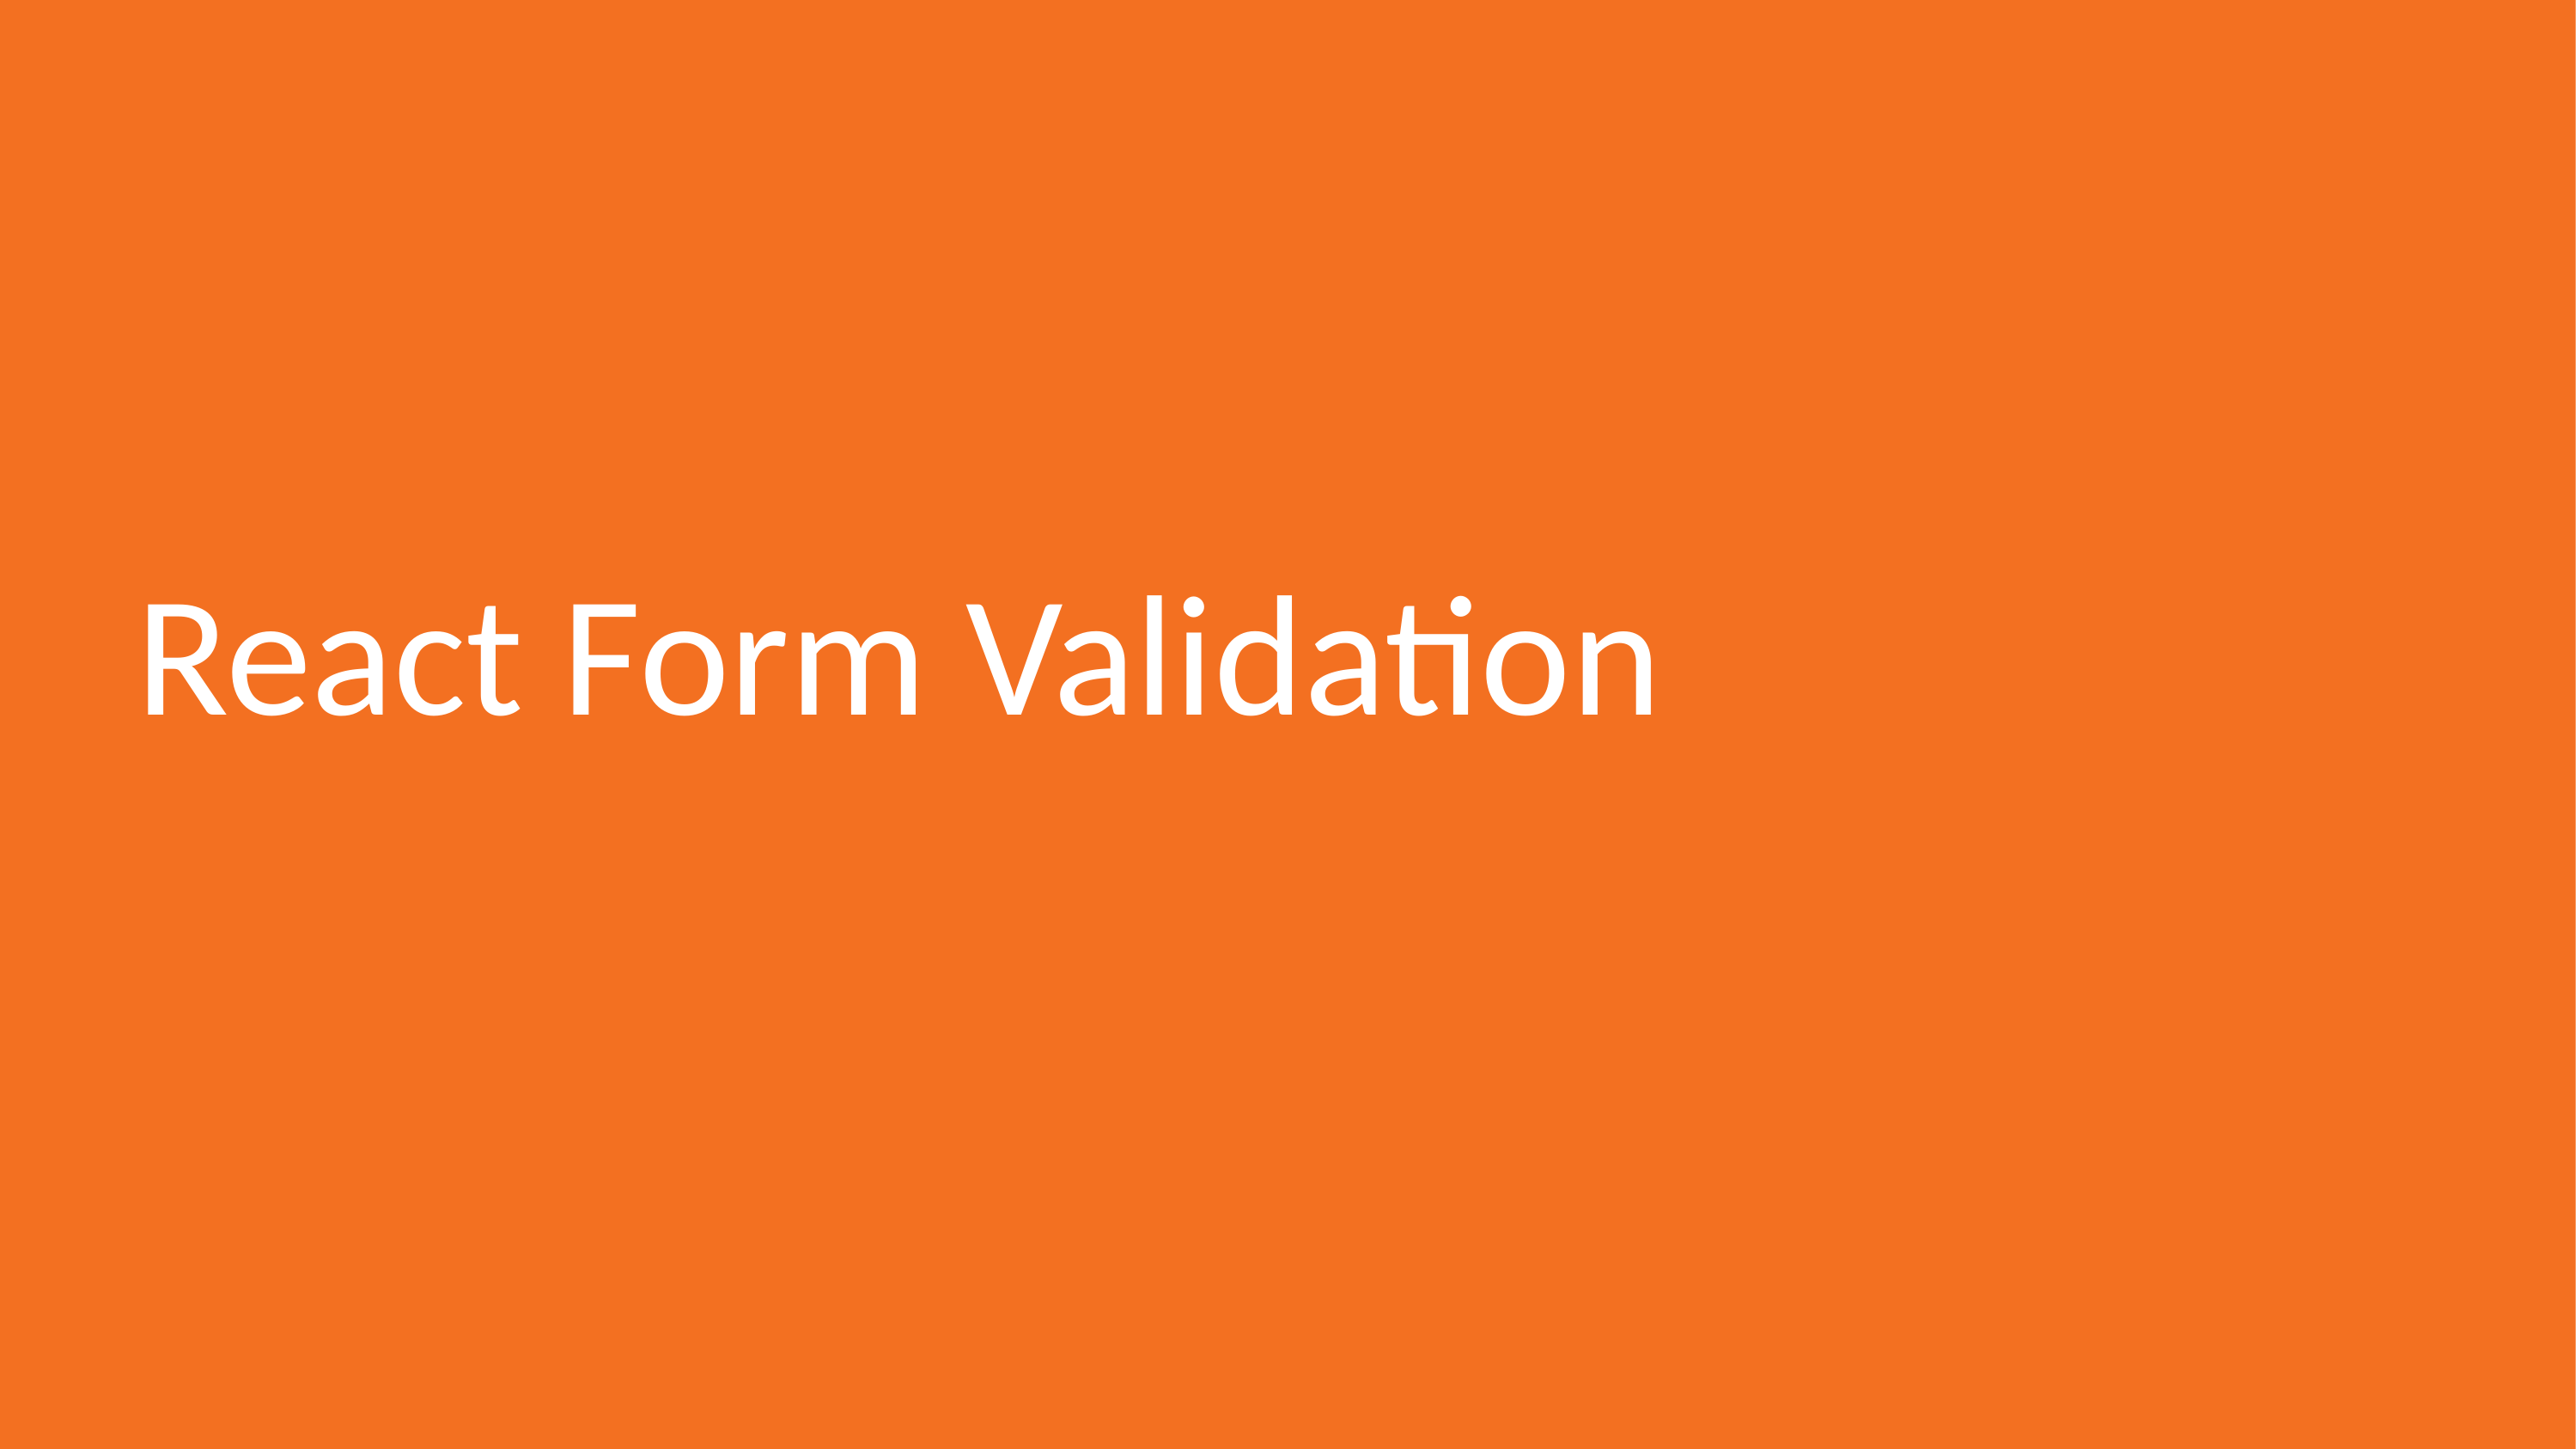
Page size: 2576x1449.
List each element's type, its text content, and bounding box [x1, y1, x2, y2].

title React Form Validation [110, 512, 2427, 776]
